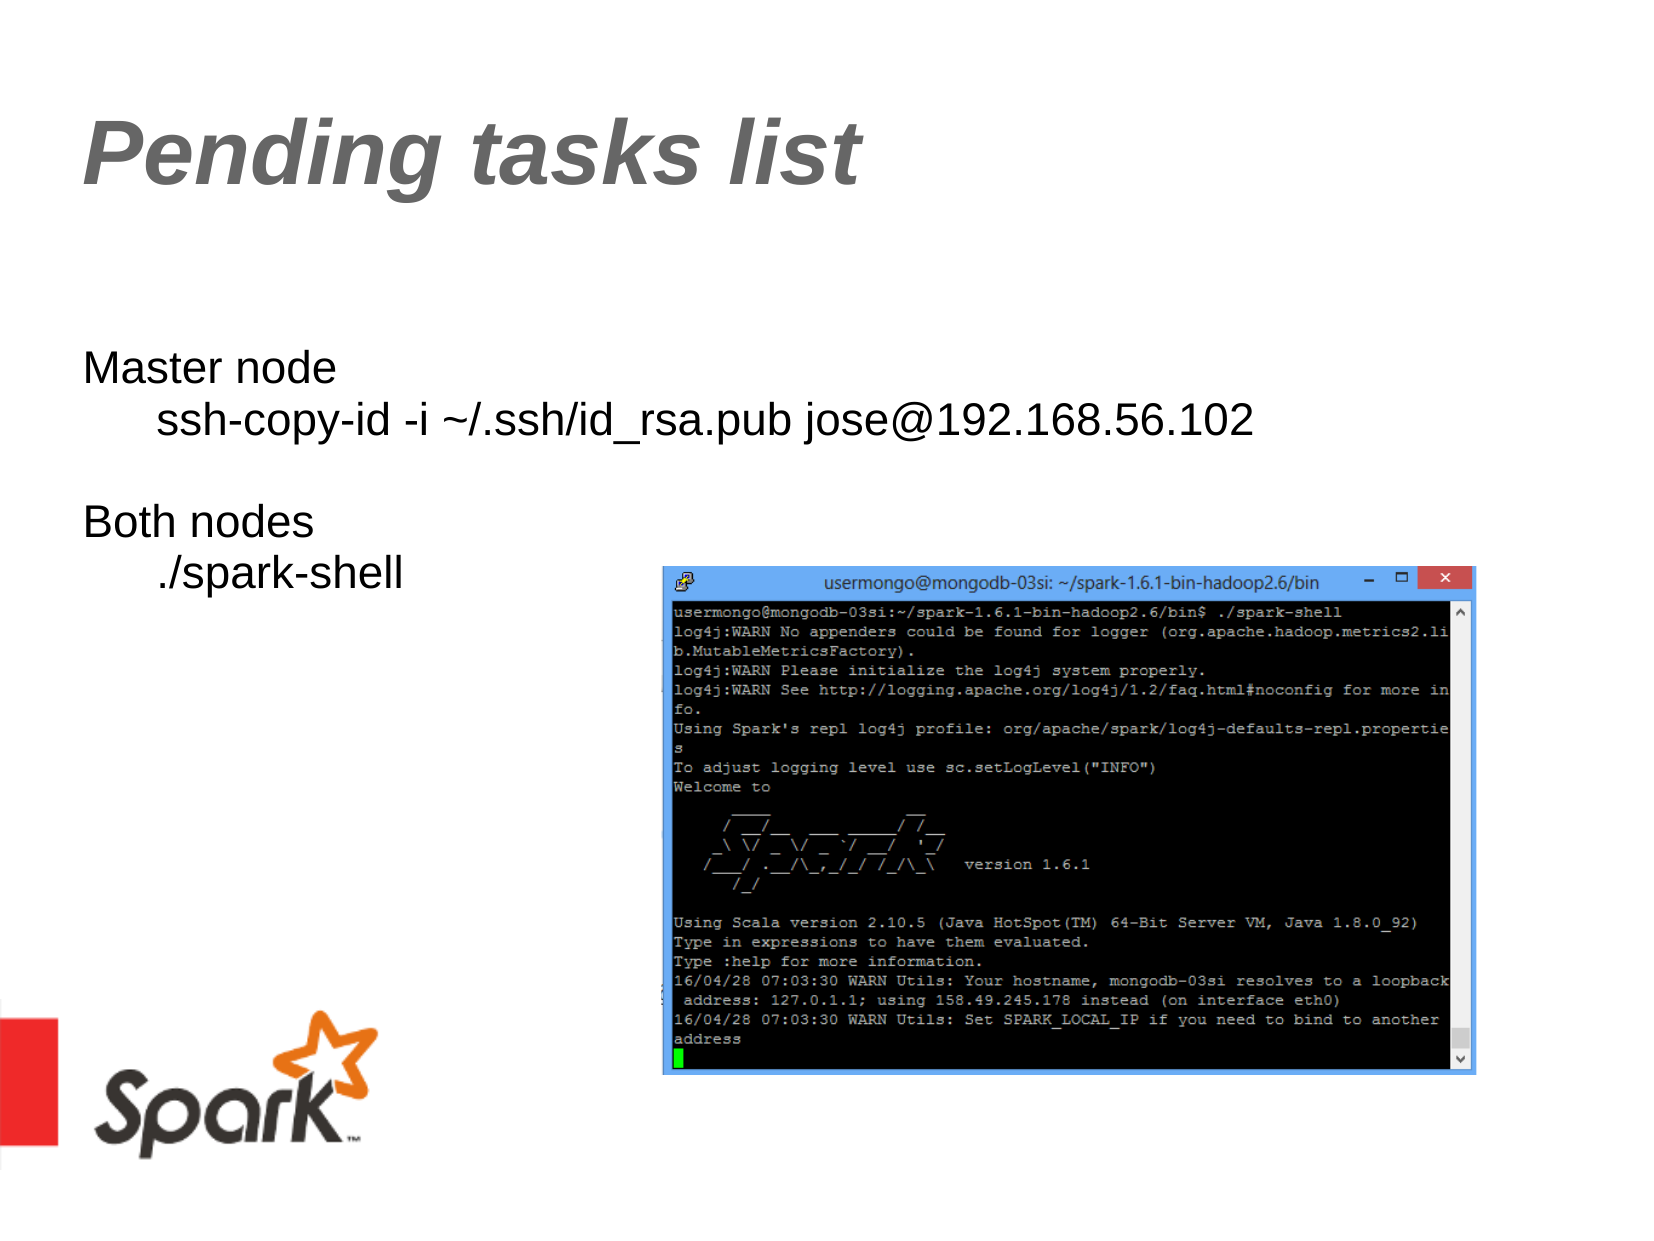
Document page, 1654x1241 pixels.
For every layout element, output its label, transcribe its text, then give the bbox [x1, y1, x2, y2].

picture [0, 999, 392, 1170]
subtitle Master node ssh-copy-id -i ~/.ssh/id_rsa.pub jose@192.168.56.102 Both nodes ./spark-shell [82, 290, 1571, 1010]
picture [661, 566, 1477, 1075]
title Pending tasks list [82, 49, 1571, 257]
